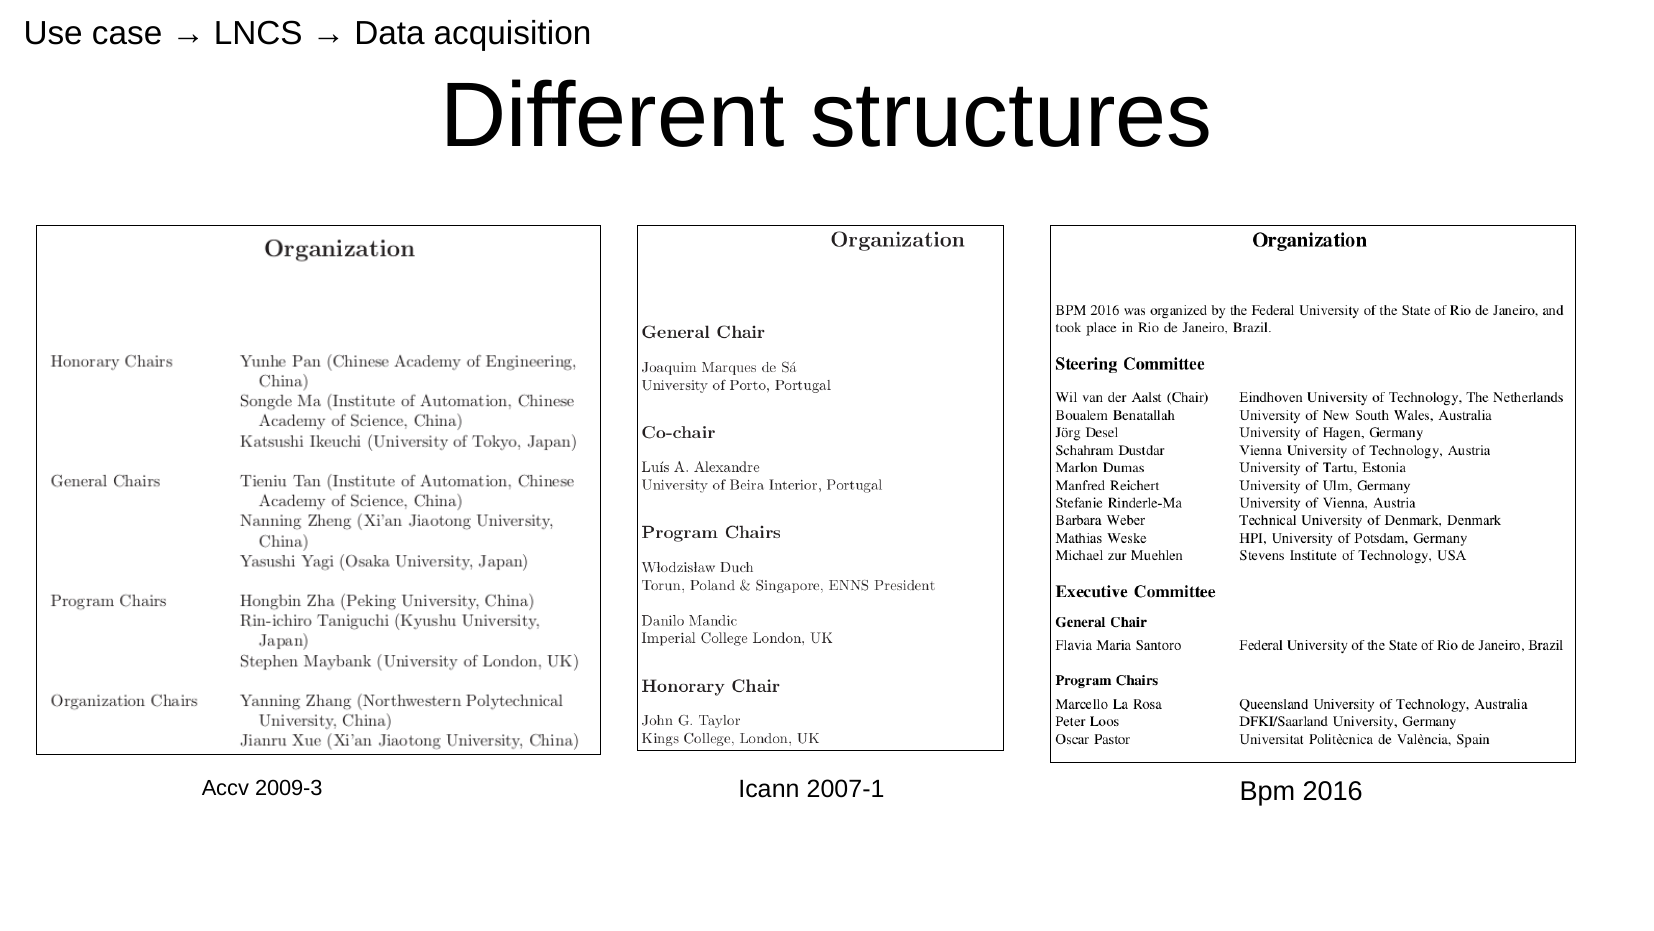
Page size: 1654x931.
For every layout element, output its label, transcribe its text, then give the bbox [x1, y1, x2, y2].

text_box Bpm 2016 [1224, 768, 1378, 814]
text_box Accv 2009-3 [187, 768, 338, 808]
picture [637, 224, 1004, 751]
title Different structures [82, 37, 1571, 193]
picture [1050, 225, 1576, 763]
text_box Icann 2007-1 [723, 767, 901, 811]
picture [36, 224, 601, 755]
title Use case → LNCS → Data acquisition [23, 13, 624, 52]
